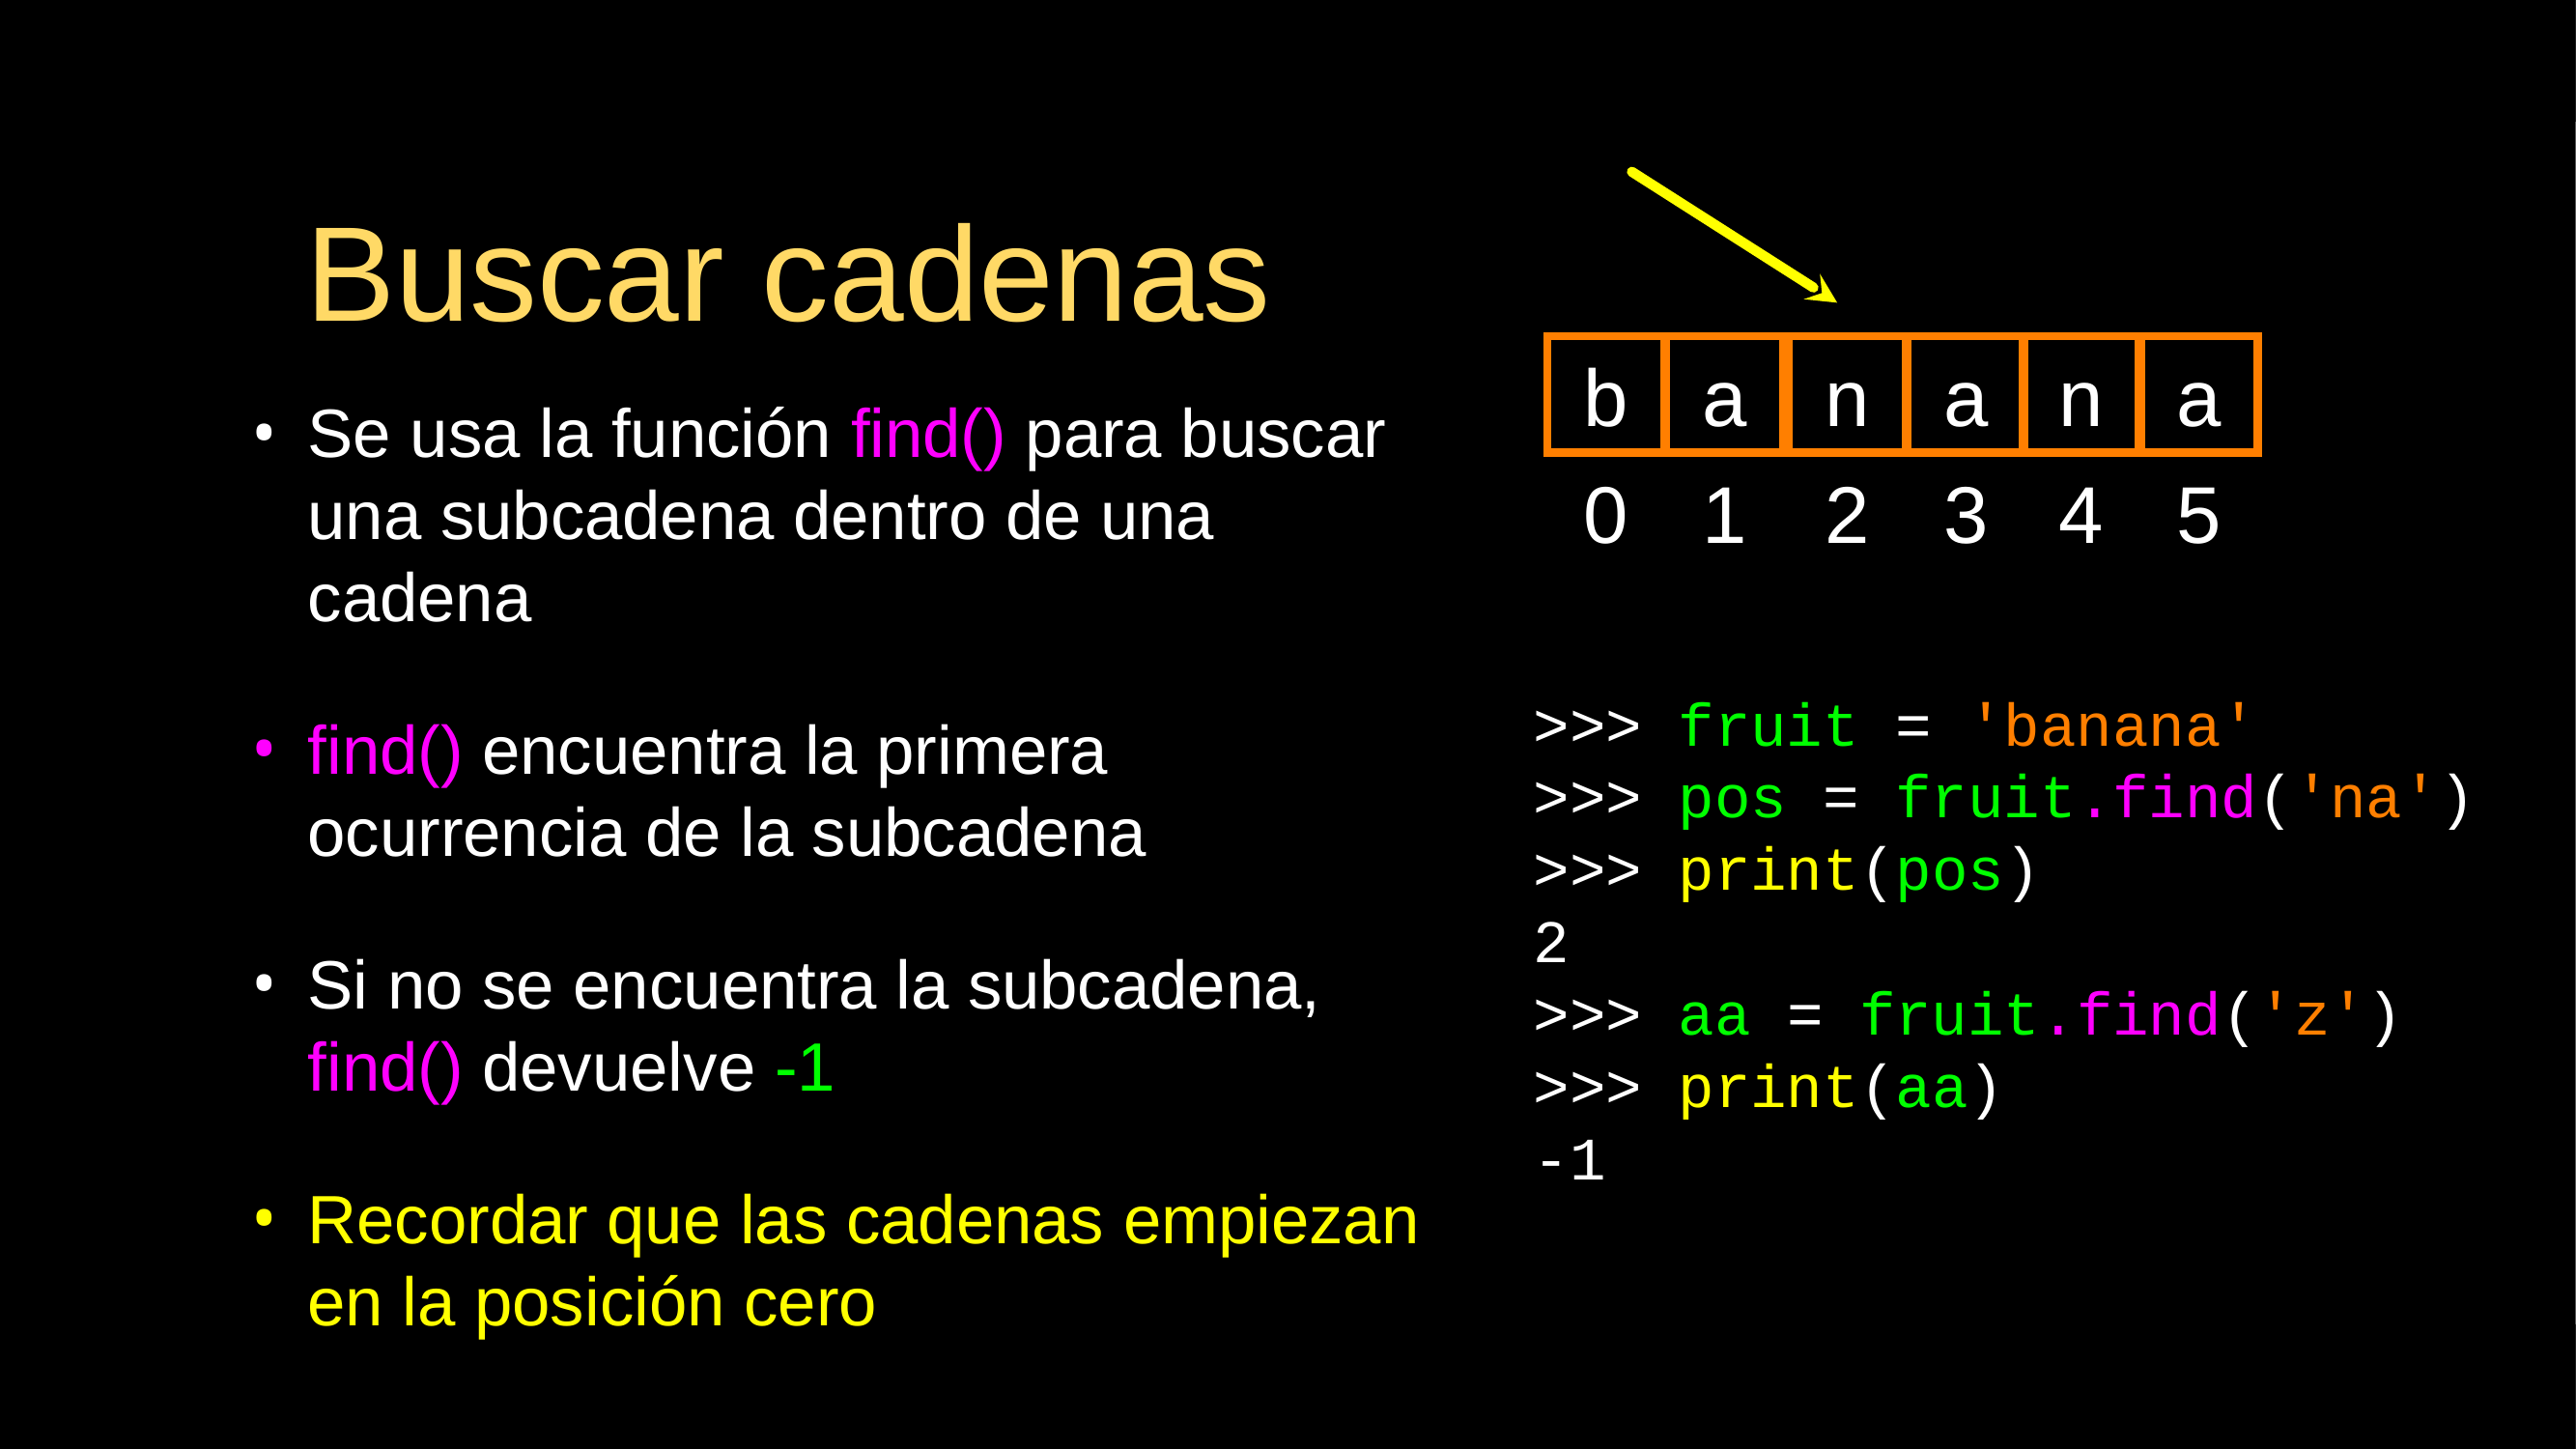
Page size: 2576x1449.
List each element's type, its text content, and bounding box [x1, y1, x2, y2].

text_box n [2022, 335, 2139, 453]
list Se usa la función find() para buscar una subcadena dentro de una cadena find() encuentra la primera ocurrencia de la subcadena Si no se encuentra la subcadena, find() devuelve -1 Recordar que las cadenas empiezan en la posición cero [183, 412, 1433, 1317]
text_box 1 [1665, 453, 1783, 570]
title Buscar cadenas [183, 131, 1394, 403]
text_box 5 [2140, 453, 2258, 570]
text_box a [1907, 335, 2022, 453]
text_box 0 [1547, 453, 1664, 570]
text_box a [2140, 335, 2258, 453]
text_box b [1547, 335, 1664, 453]
text_box a [1665, 335, 1783, 453]
text_box n [1789, 335, 1906, 453]
text_box 3 [1907, 453, 2022, 570]
text_box >>> fruit = 'banana' >>> pos = fruit.find('na') >>> print(pos) 2 >>> aa = fruit.find('z') >>> print(aa) -1 [1533, 631, 2524, 1246]
text_box 2 [1789, 453, 1906, 570]
text_box 4 [2022, 453, 2139, 570]
